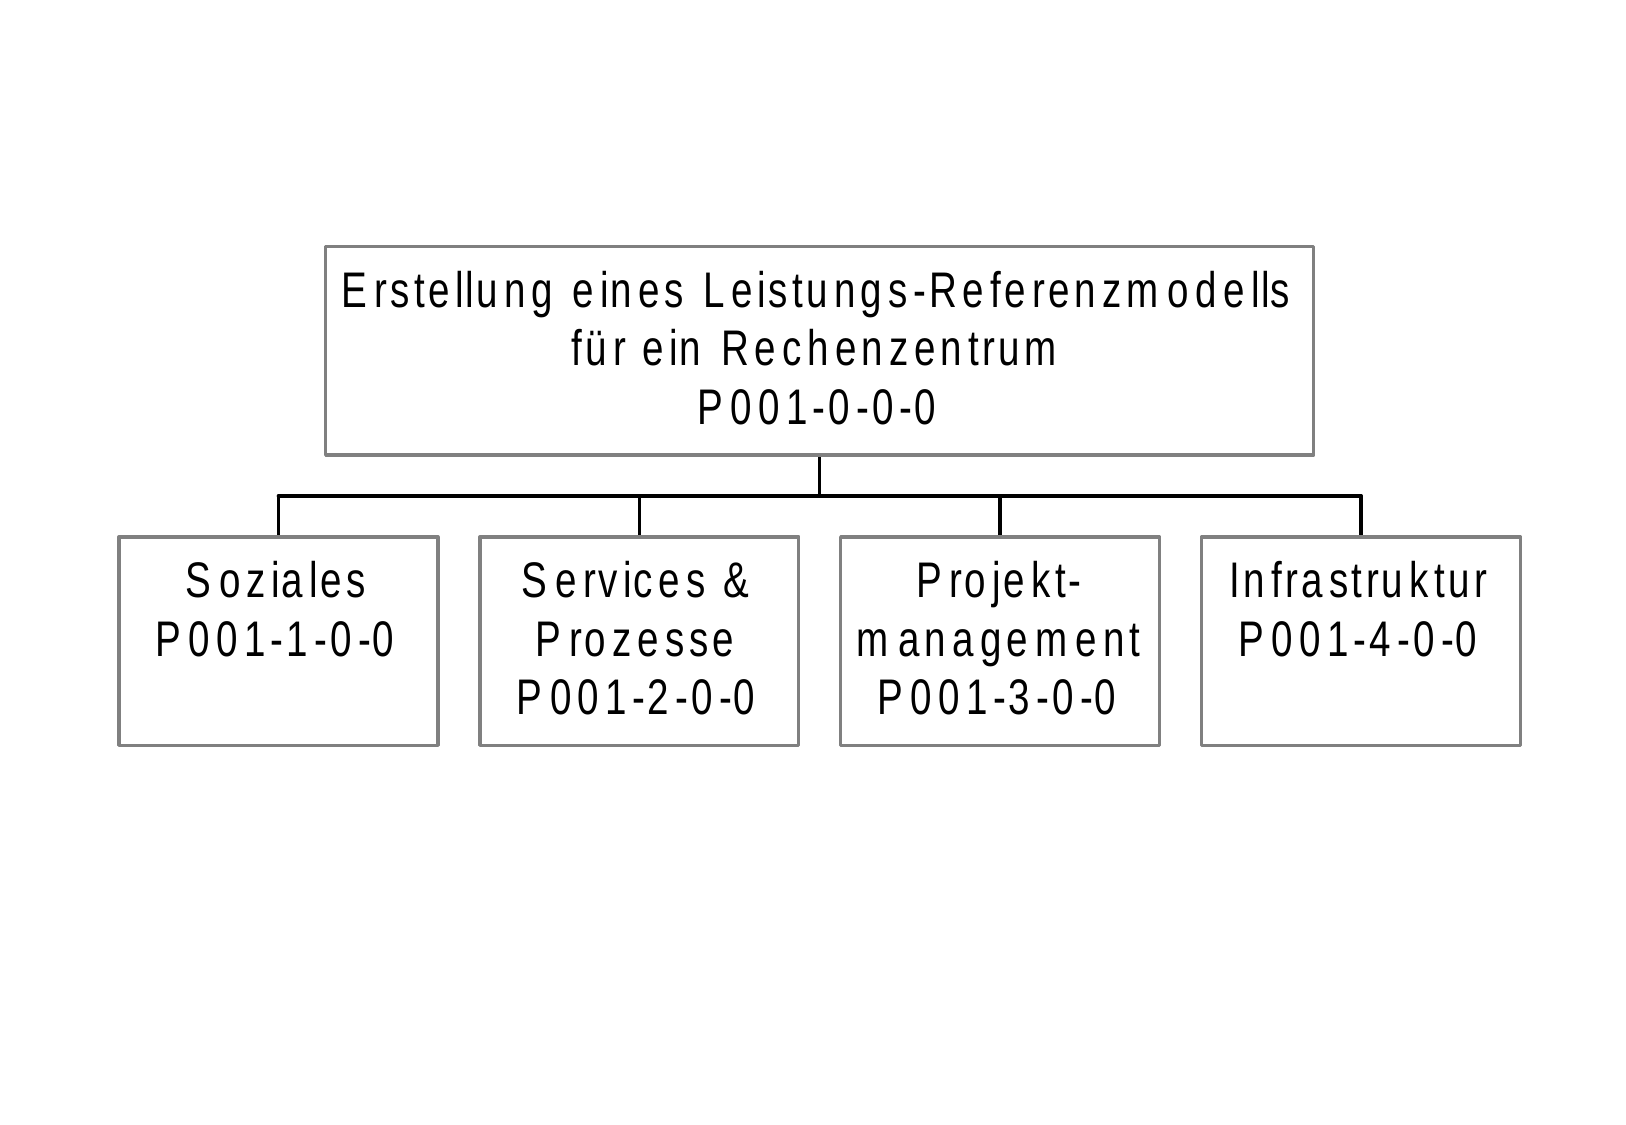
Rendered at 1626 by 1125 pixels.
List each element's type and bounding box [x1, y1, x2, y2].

chart [111, 239, 1528, 753]
